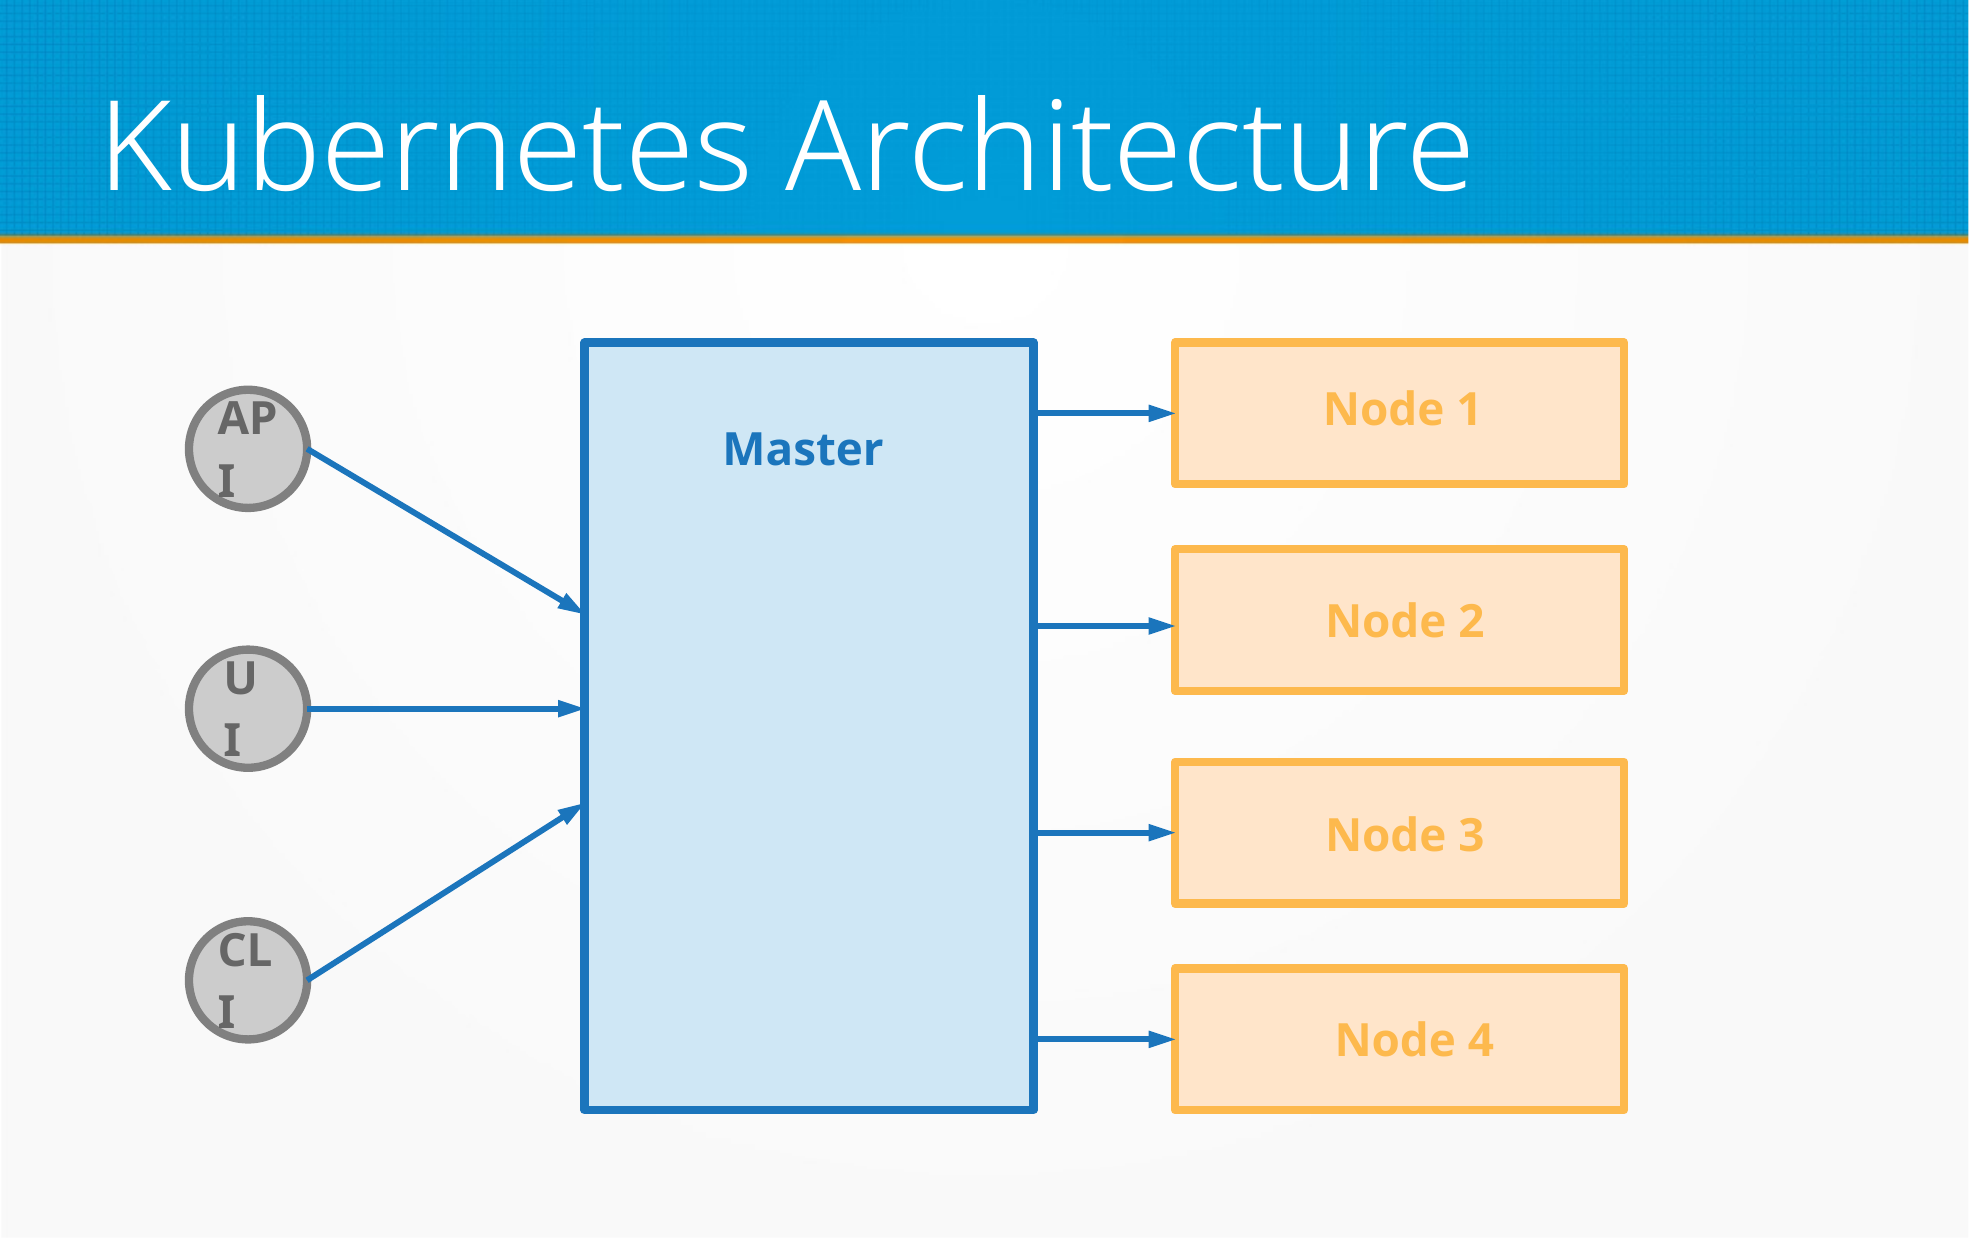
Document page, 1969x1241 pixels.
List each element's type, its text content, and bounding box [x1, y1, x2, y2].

text_box [1175, 968, 1625, 1111]
text_box Node 4 [1328, 1003, 1481, 1074]
text_box [1175, 549, 1625, 691]
text_box CLI [211, 944, 291, 1015]
picture [0, 233, 1969, 1241]
text_box Master [716, 413, 866, 483]
text_box Node 1 [1316, 372, 1469, 442]
text_box [188, 649, 308, 768]
title Kubernetes Architecture [98, 19, 1870, 227]
text_box Node 3 [1319, 798, 1471, 869]
text_box [584, 342, 1034, 1111]
text_box UI [217, 673, 278, 743]
text_box [1175, 761, 1625, 904]
text_box [1175, 342, 1625, 485]
text_box API [211, 413, 291, 483]
text_box [188, 921, 308, 1040]
text_box [188, 389, 308, 508]
text_box Node 2 [1319, 584, 1471, 655]
